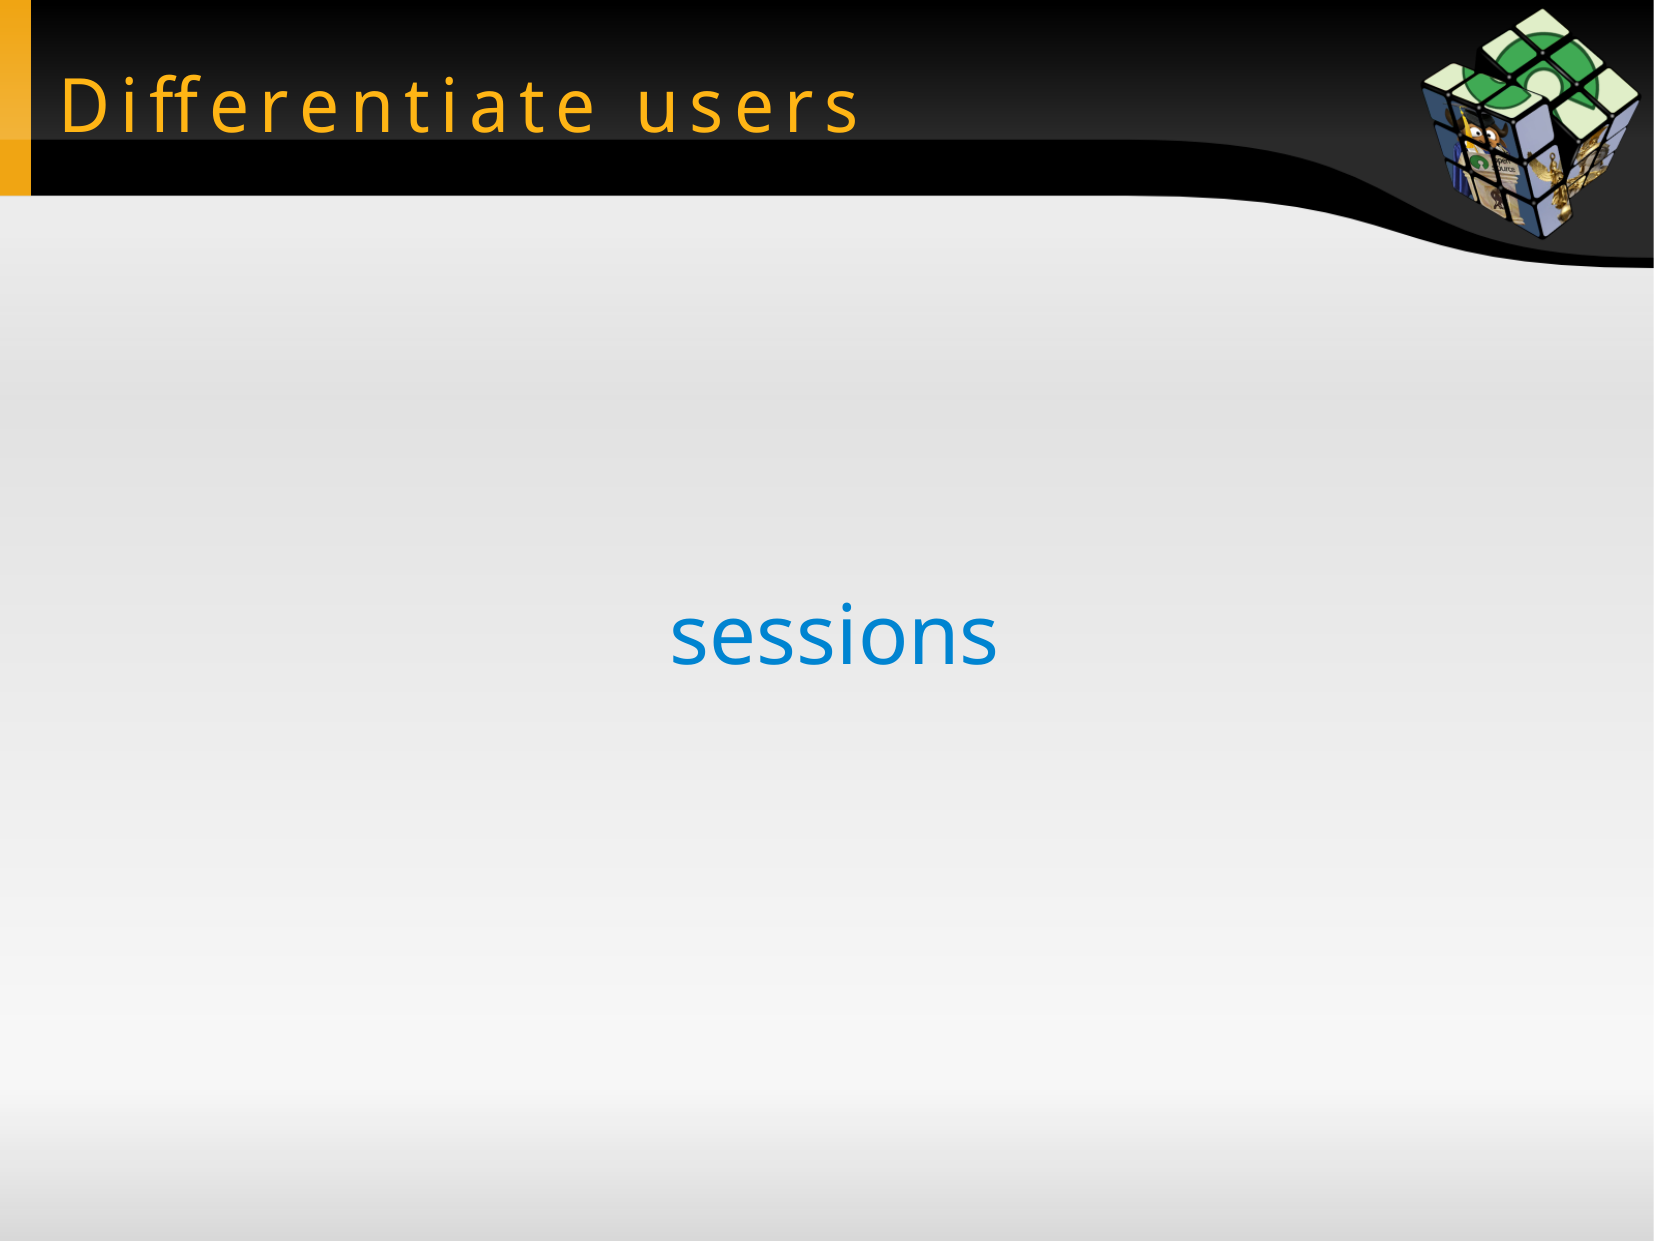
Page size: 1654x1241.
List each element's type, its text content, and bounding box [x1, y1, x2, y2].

picture [0, 0, 1654, 1241]
title Differentiate users [59, 29, 1270, 178]
text_box sessions [653, 566, 1000, 678]
